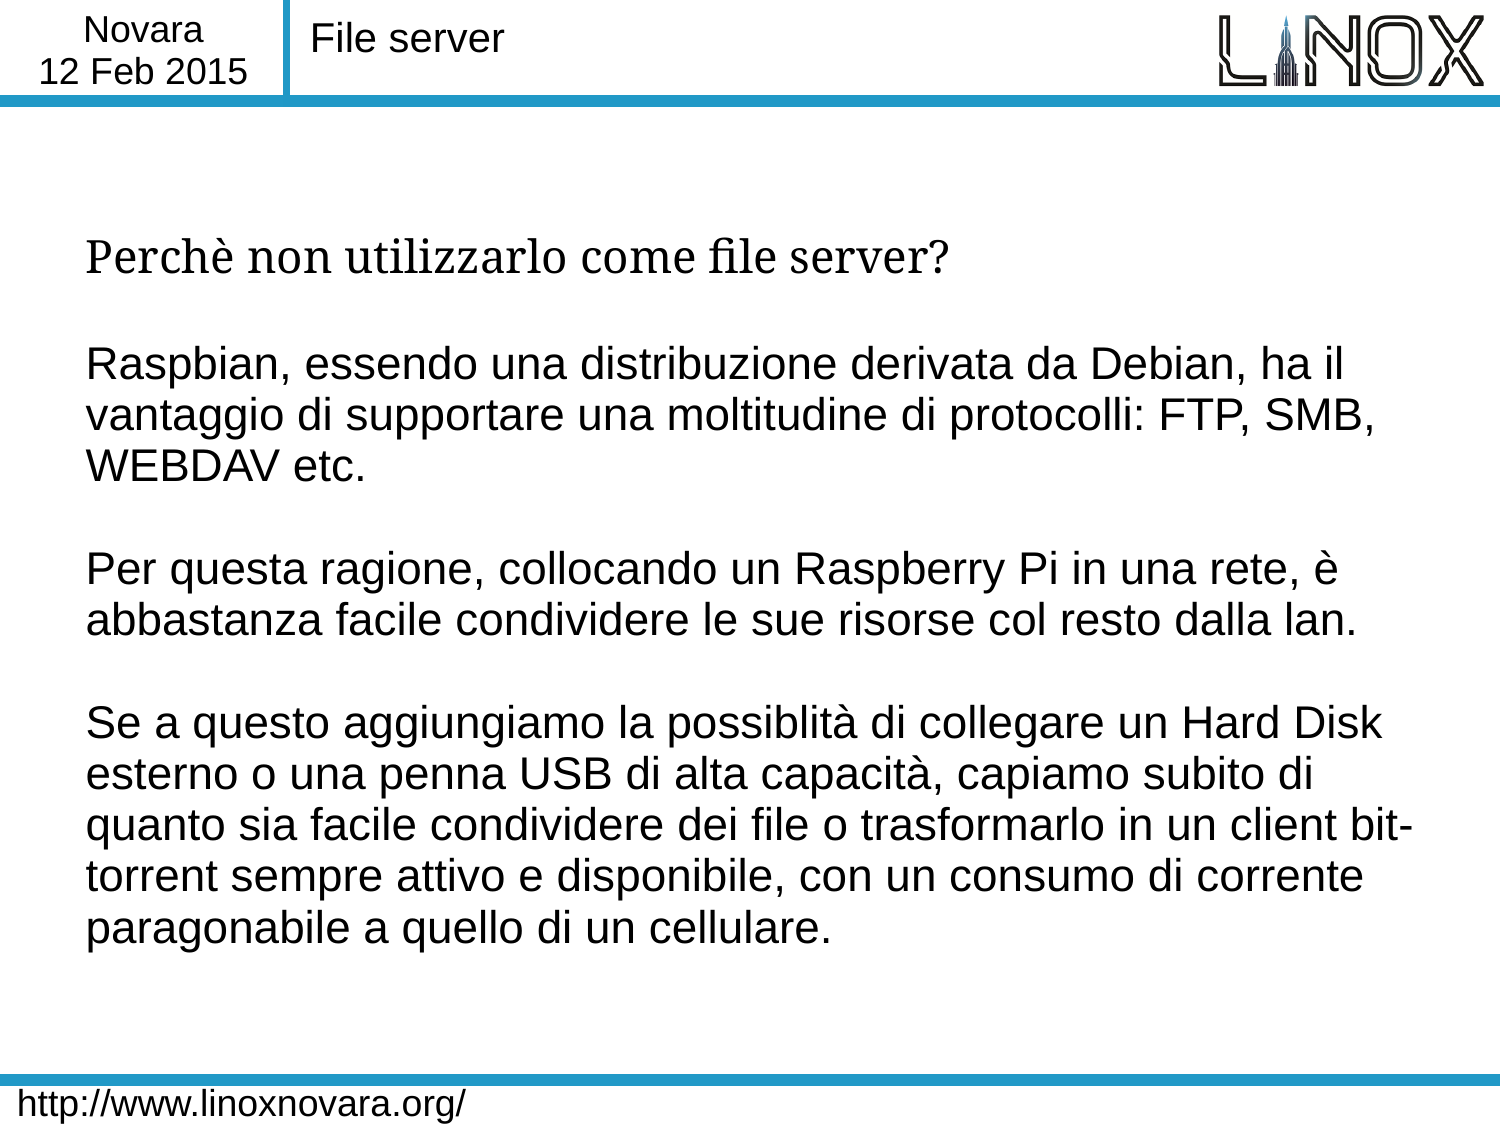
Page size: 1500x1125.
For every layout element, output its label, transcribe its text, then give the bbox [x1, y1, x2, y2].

list File server [295, 7, 1321, 83]
text_box Perchè non utilizzarlo come file server? Raspbian, essendo una distribuzione derivata da Debian, ha il vantaggio di supportare una moltitudine di protocolli: FTP, SMB, WEBDAV etc. Per questa ragione, collocando un Raspberry Pi in una rete, è abbastanza facile condividere le sue risorse col resto dalla lan. Se a questo aggiungiamo la possiblità di collegare un Hard Disk esterno o una penna USB di alta capacità, capiamo subito di quanto sia facile condividere dei file o trasformarlo in un client bit-torrent sempre attivo e disponibile, con un consumo di corrente paragonabile a quello di un cellulare. [70, 216, 1438, 947]
picture [0, 0, 1500, 107]
picture [0, 1074, 1500, 1086]
